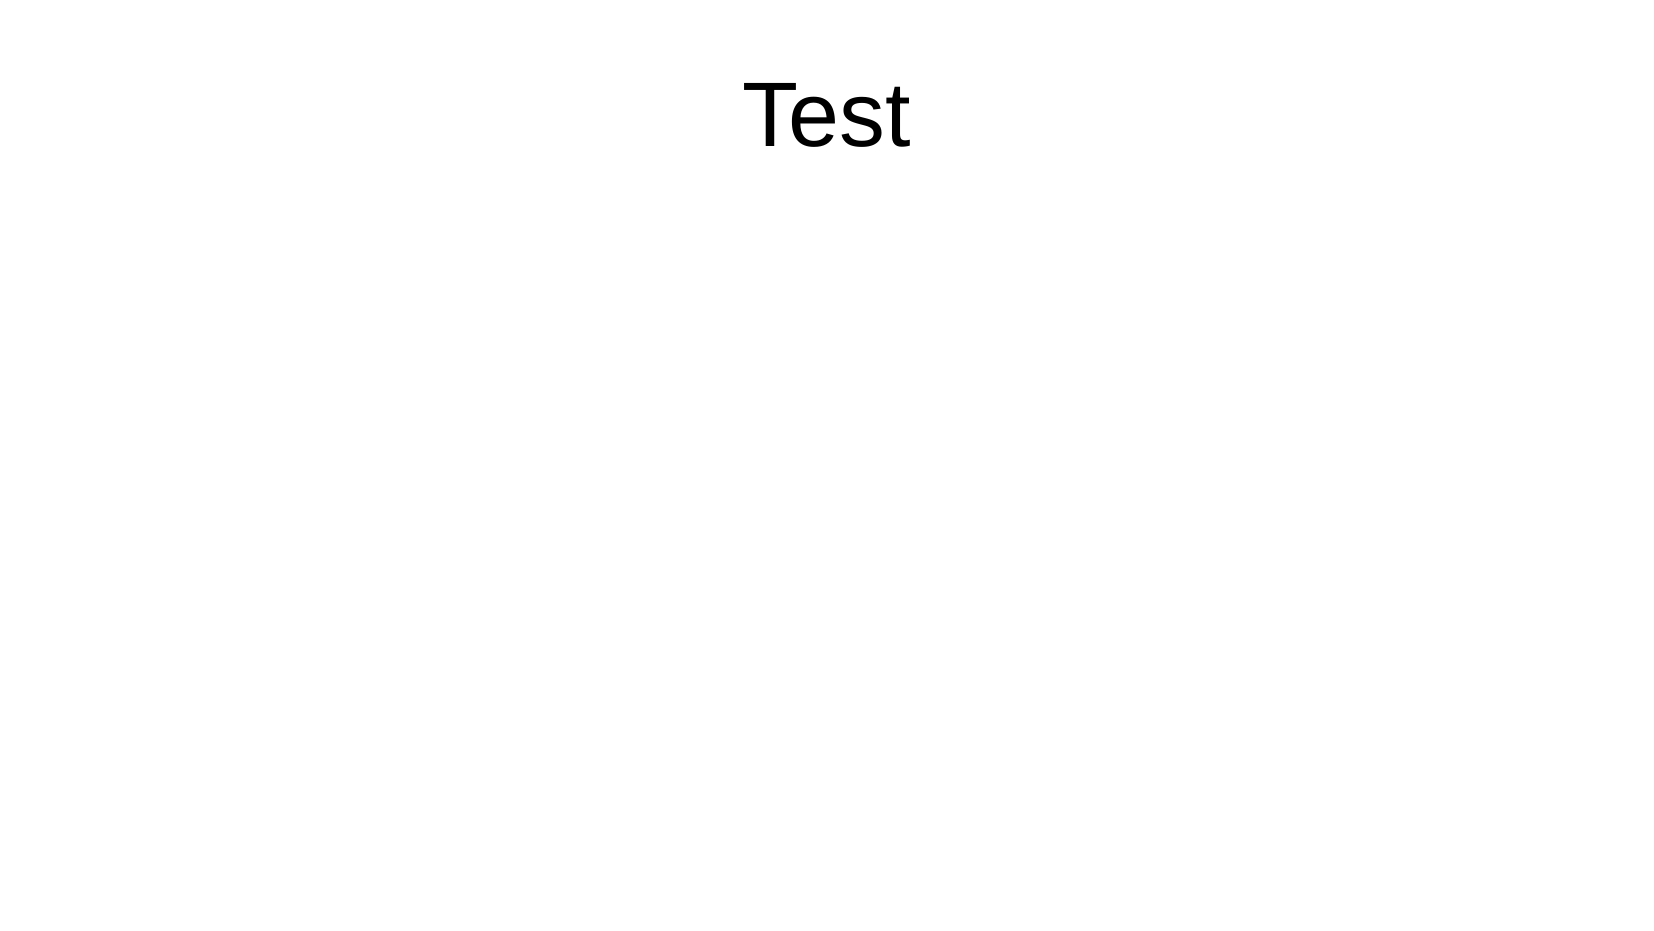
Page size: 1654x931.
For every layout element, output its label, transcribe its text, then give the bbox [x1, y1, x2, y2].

title Test [82, 37, 1571, 193]
